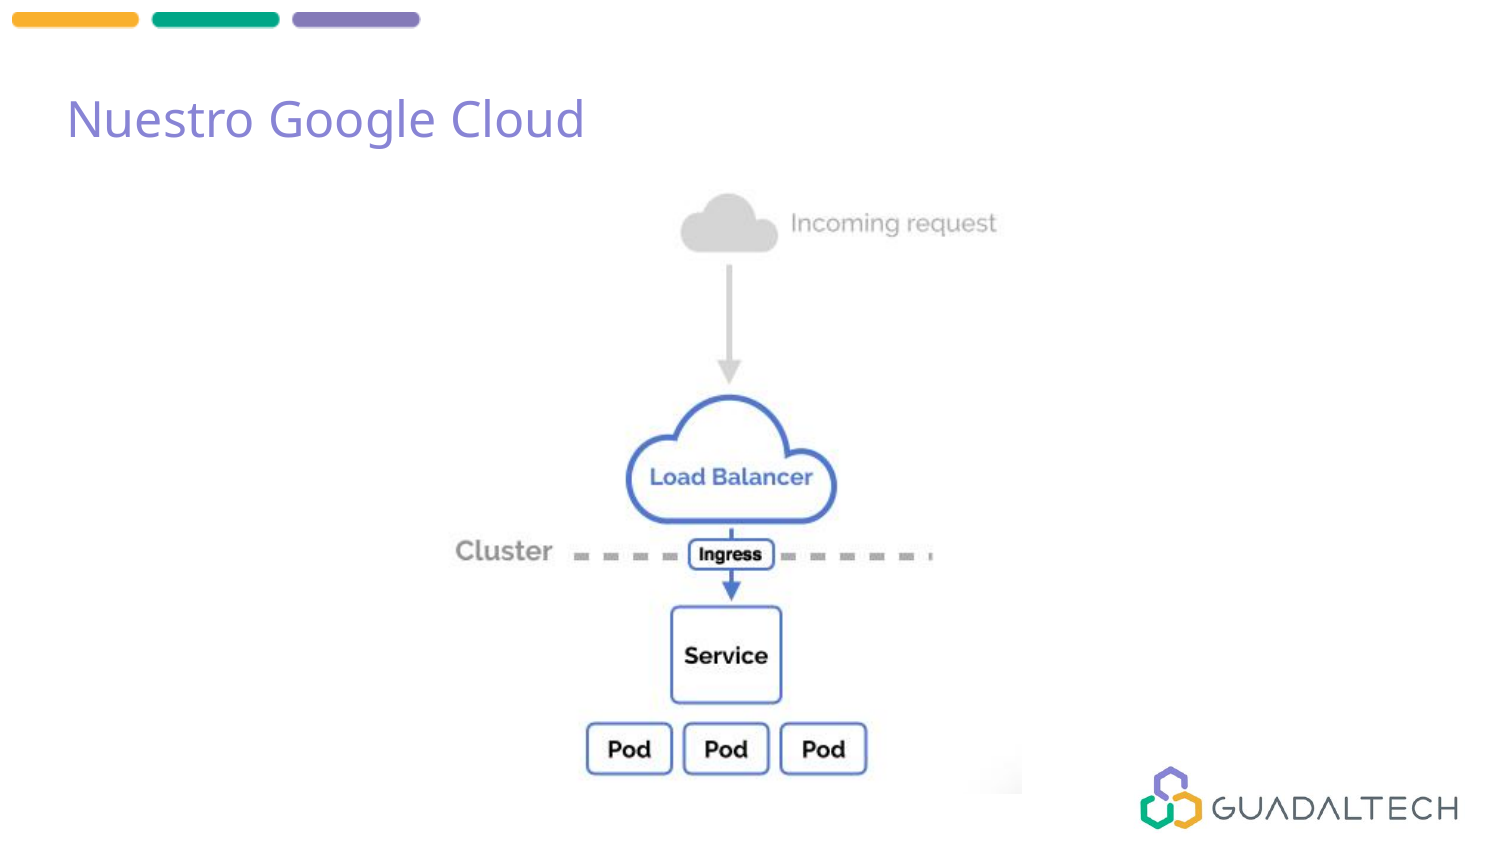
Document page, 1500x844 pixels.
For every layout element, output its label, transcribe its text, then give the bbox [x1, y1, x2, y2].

picture [1124, 761, 1473, 834]
picture [12, 12, 421, 29]
title Nuestro Google Cloud [51, 72, 1449, 167]
picture [437, 166, 1022, 794]
